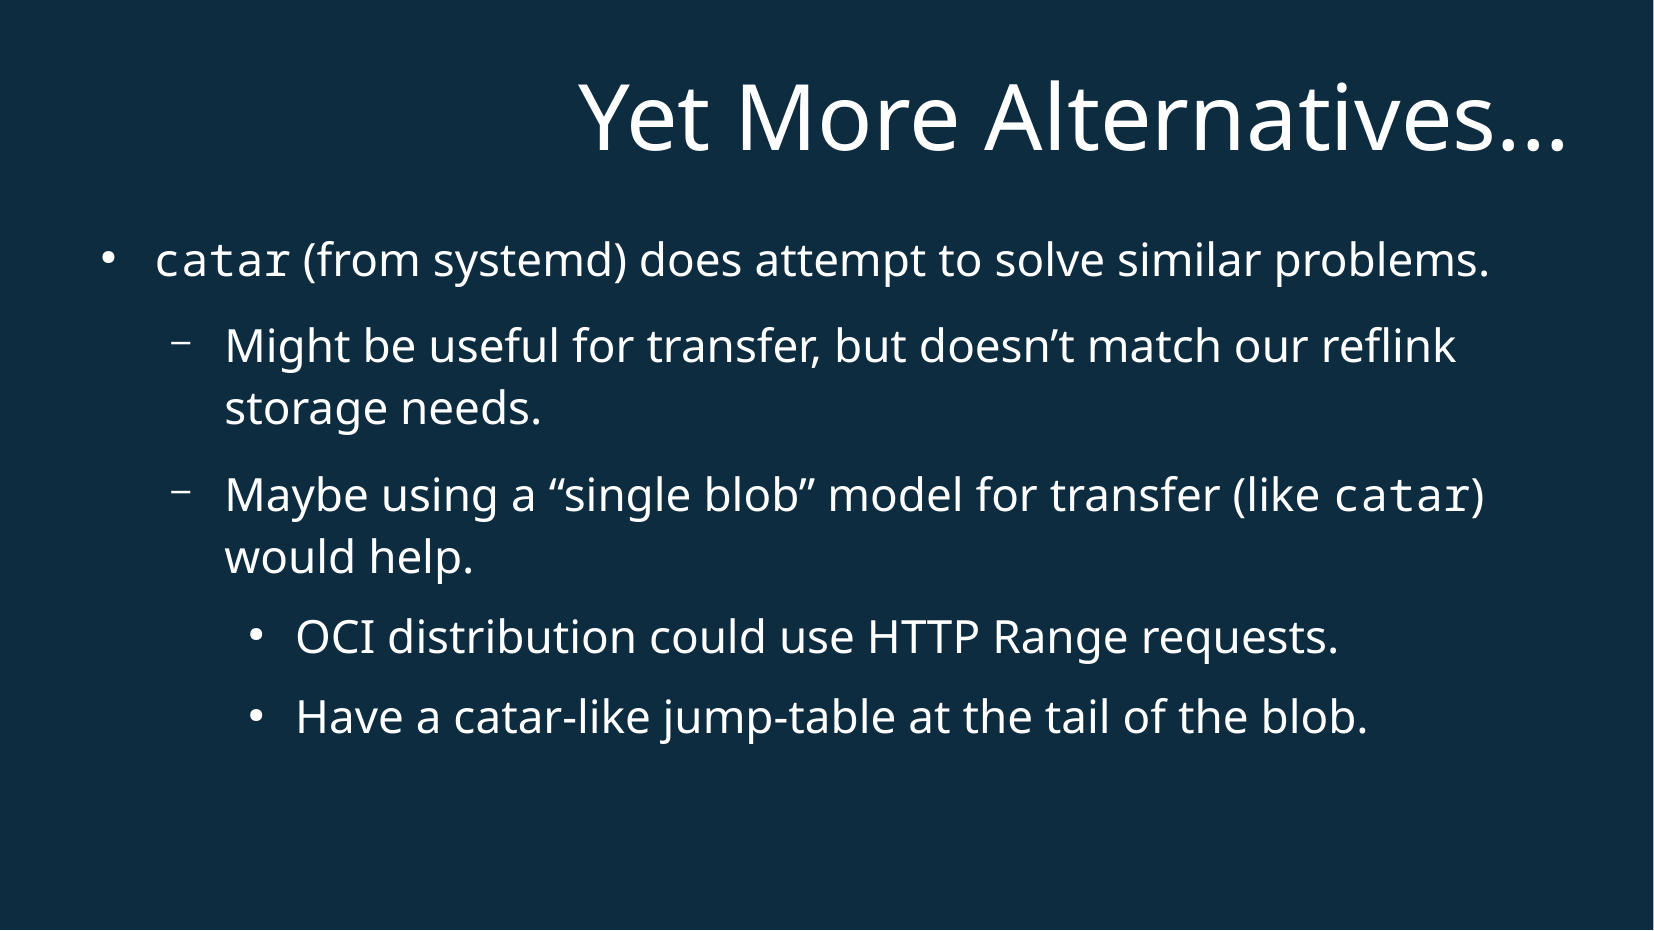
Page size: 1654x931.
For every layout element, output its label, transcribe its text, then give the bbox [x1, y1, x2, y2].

title Yet More Alternatives... [82, 37, 1571, 193]
list catar (from systemd) does attempt to solve similar problems. Might be useful for transfer, but doesn’t match our reflink storage needs. Maybe using a “single blob” model for transfer (like catar) would help. OCI distribution could use HTTP Range requests. Have a catar-like jump-table at the tail of the blob. [82, 217, 1571, 758]
